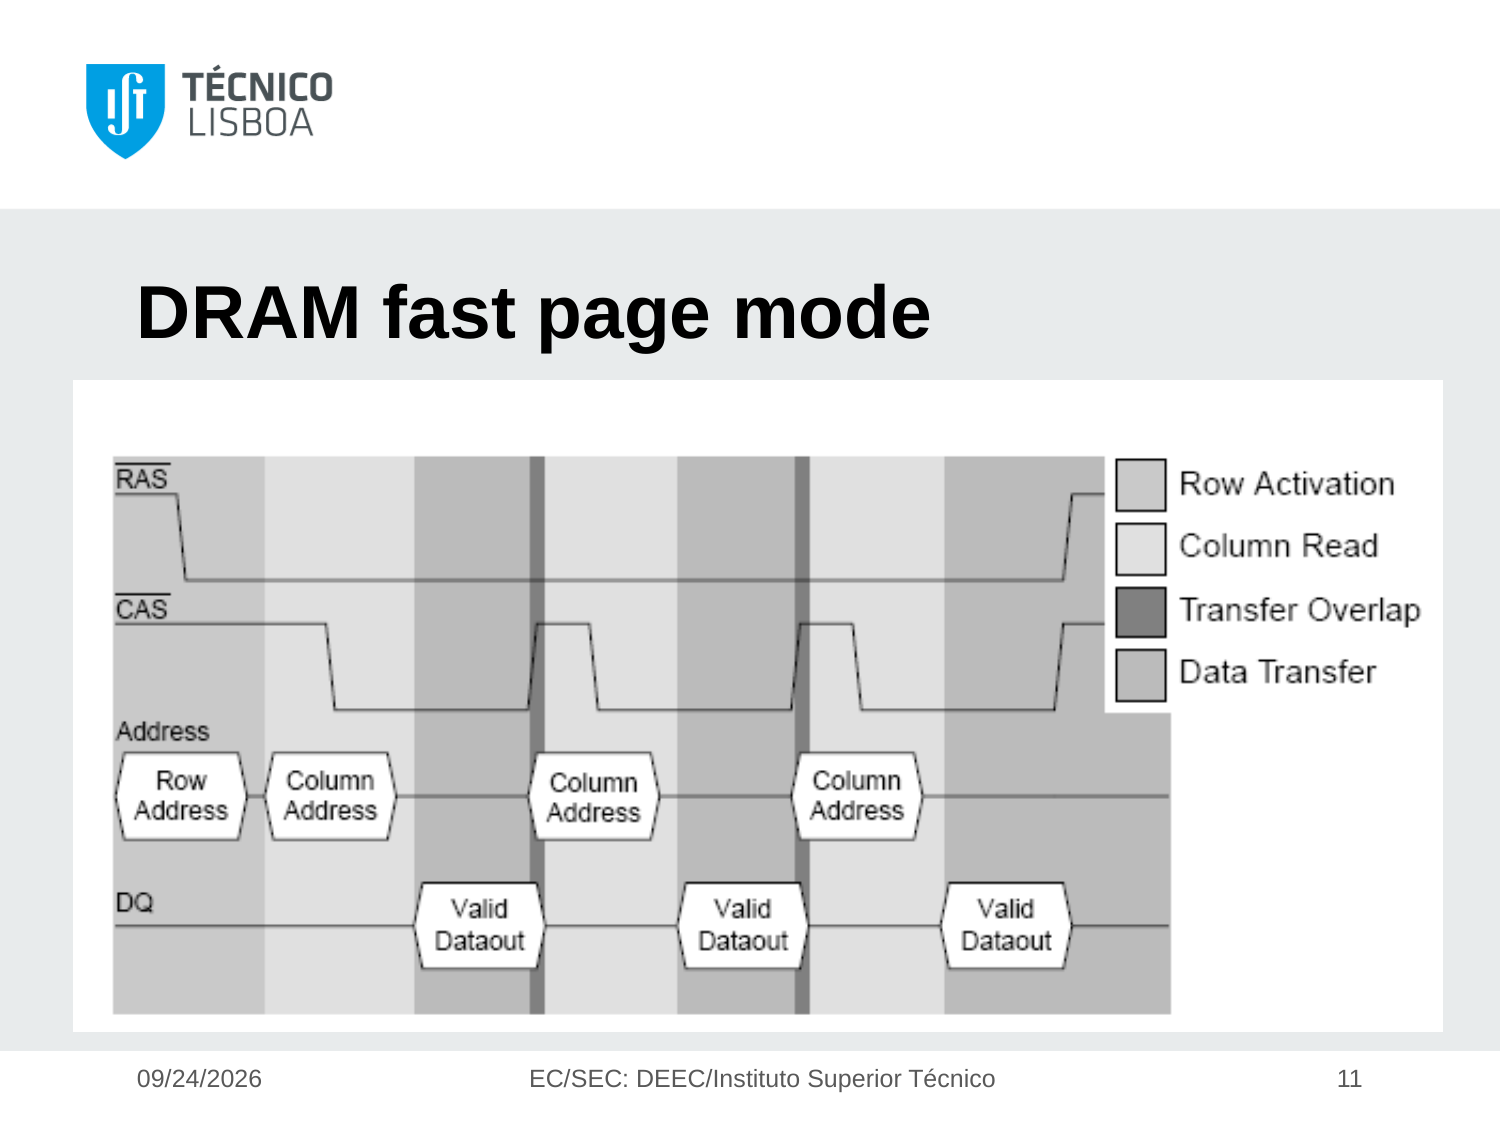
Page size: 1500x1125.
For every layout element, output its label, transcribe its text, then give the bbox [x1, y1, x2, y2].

title DRAM fast page mode [121, 237, 1378, 380]
footer EC/SEC: DEEC/Instituto Superior Técnico [512, 1052, 1021, 1103]
slide_number 11/22/2018 [121, 1052, 425, 1103]
slide_number <number> [1077, 1052, 1378, 1103]
picture [0, 0, 1500, 1125]
